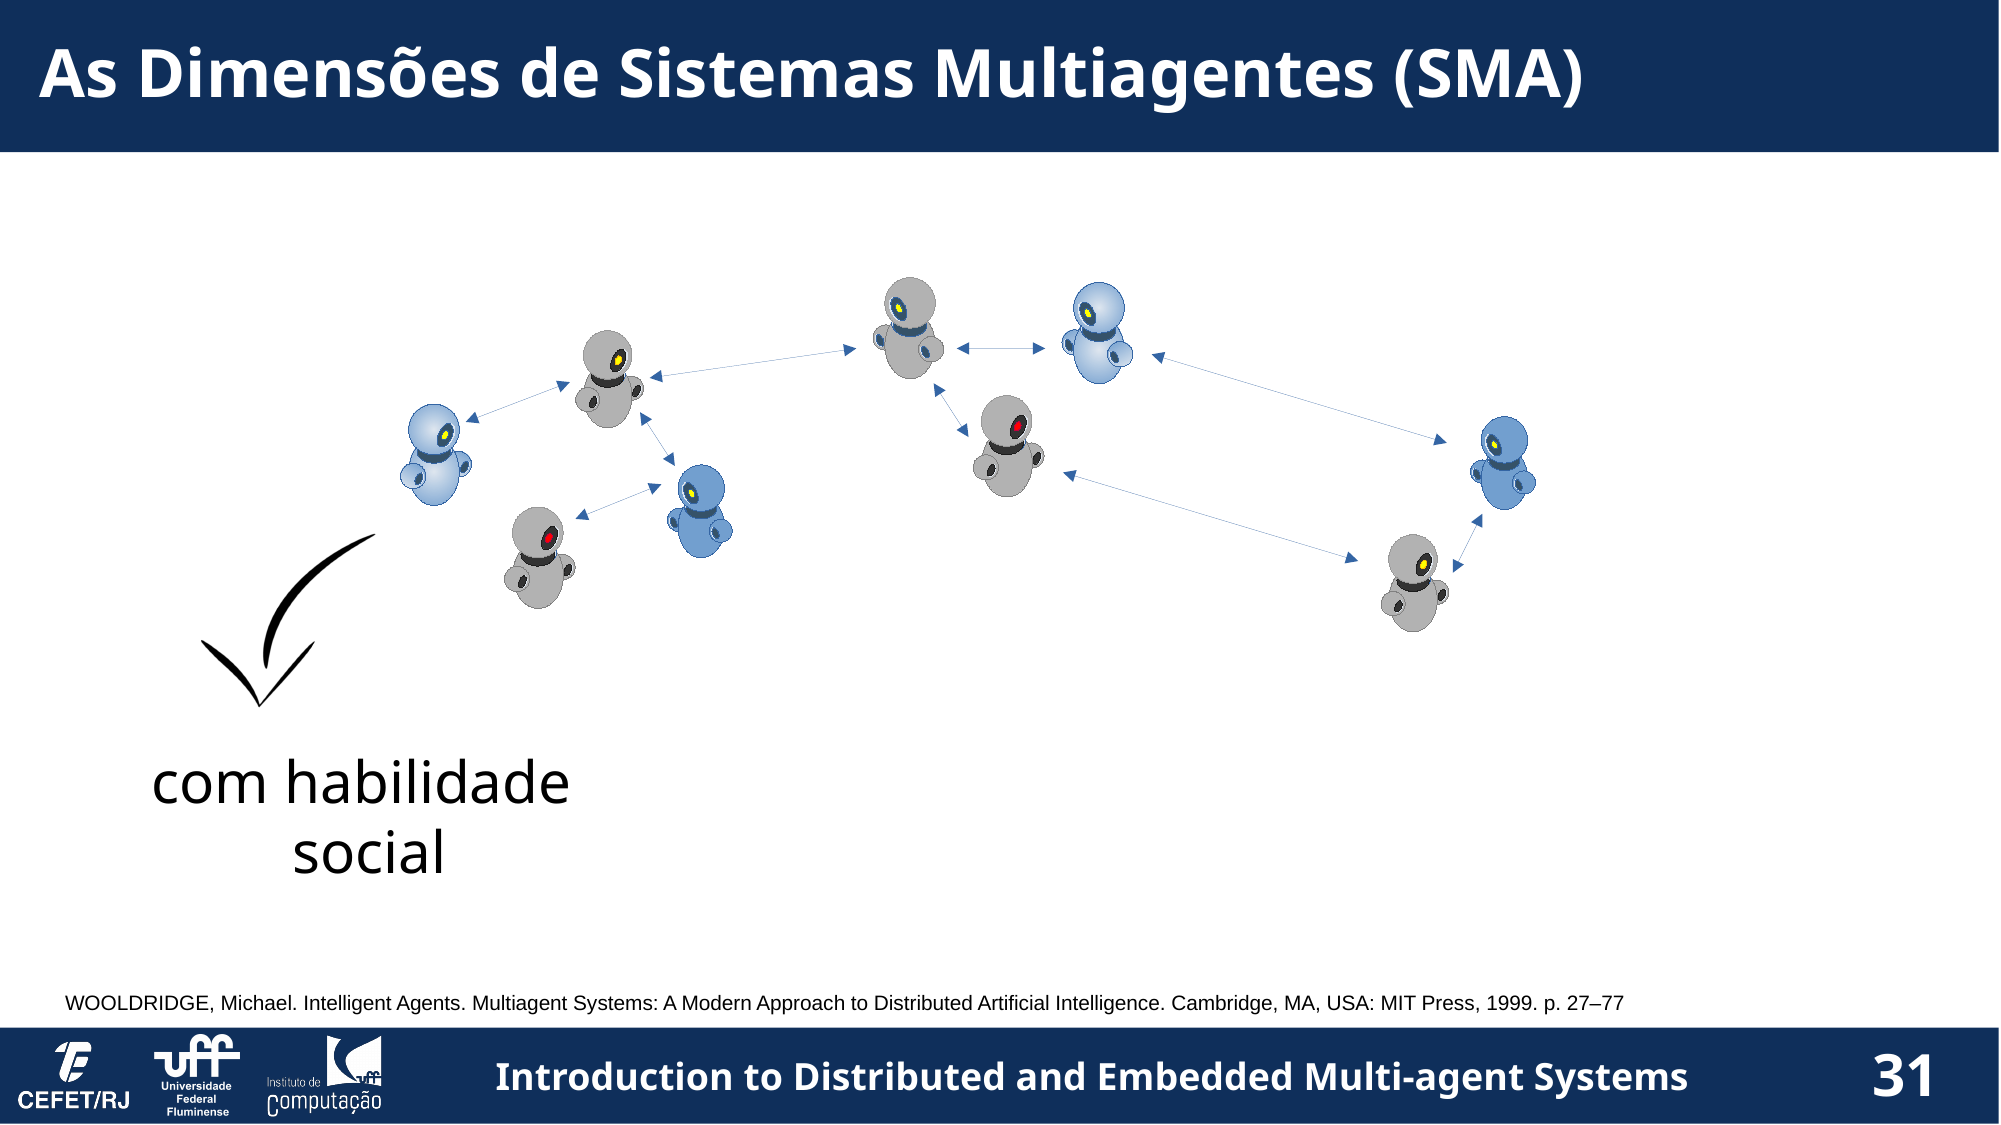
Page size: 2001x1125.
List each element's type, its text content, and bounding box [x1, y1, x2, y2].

picture [18, 1021, 129, 1125]
text_box [667, 464, 733, 558]
text_box [973, 395, 1045, 497]
text_box [1061, 282, 1133, 384]
text_box [400, 404, 472, 506]
text_box [504, 507, 576, 609]
text_box [1470, 416, 1536, 510]
text_box [873, 277, 944, 379]
picture [265, 1033, 383, 1117]
text_box [575, 330, 644, 428]
picture [153, 1033, 241, 1121]
text_box com habilidade social [29, 738, 709, 893]
picture [186, 485, 377, 715]
text_box [1381, 534, 1449, 632]
text_box As Dimensões de Sistemas Multiagentes (SMA) [25, 23, 1999, 119]
text_box WOOLDRIDGE, Michael. Intelligent Agents. Multiagent Systems: A Modern Approach to Distributed Artificial Intelligence. Cambridge, MA, USA: MIT Press, 1999. p. 27–77 [50, 982, 1969, 1023]
